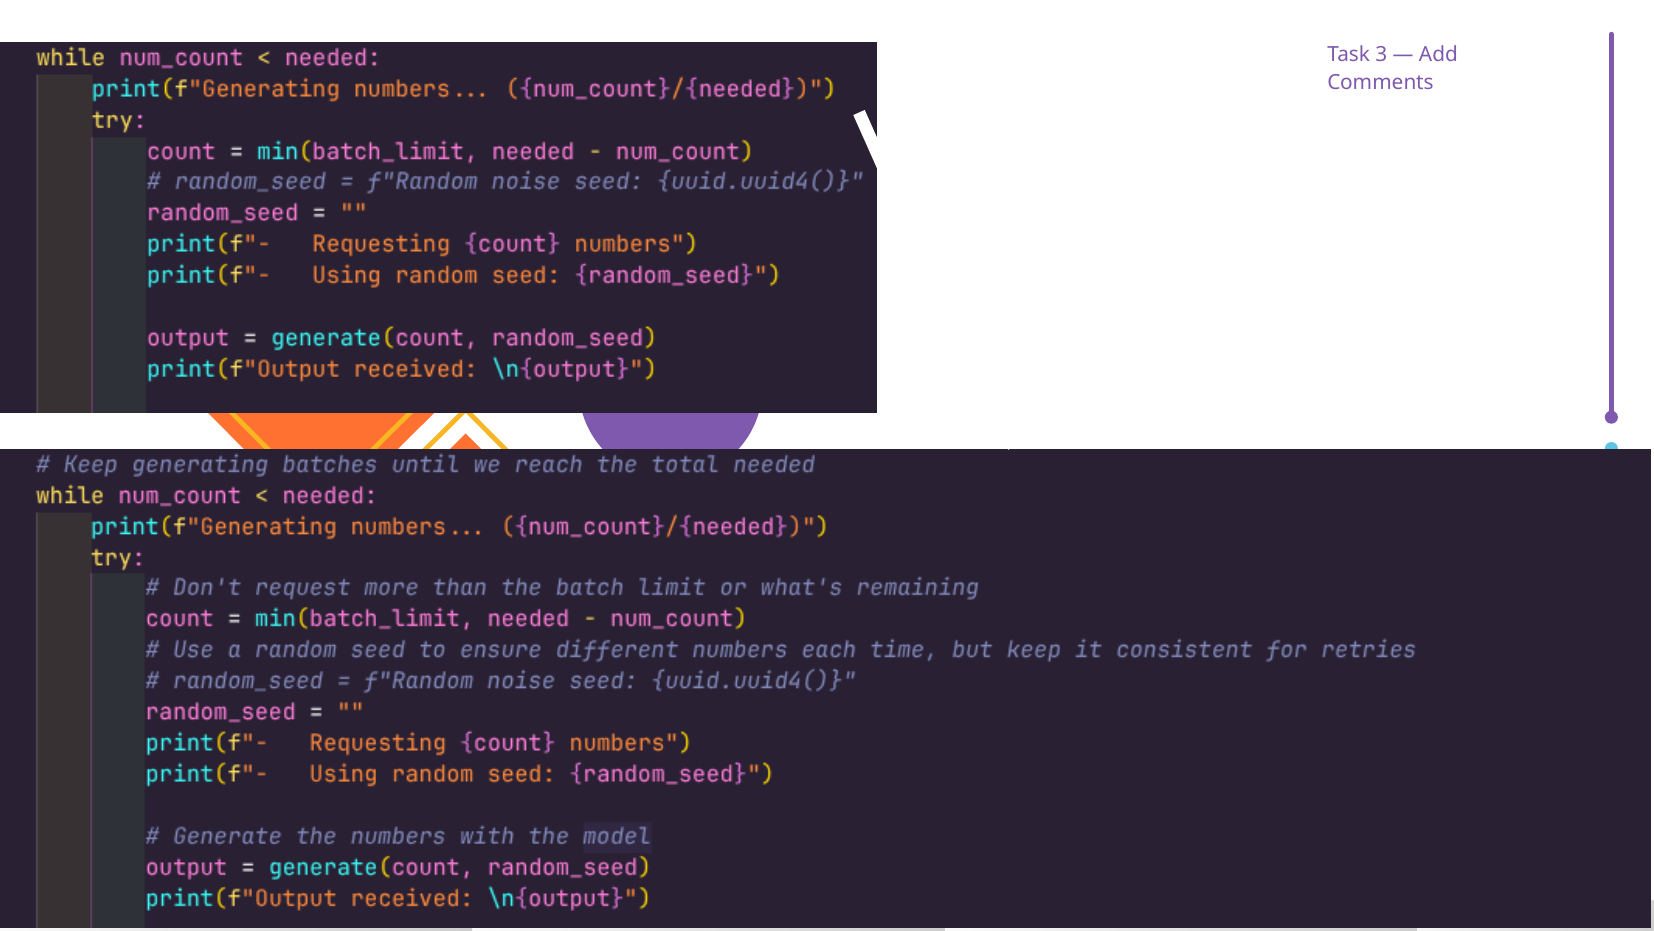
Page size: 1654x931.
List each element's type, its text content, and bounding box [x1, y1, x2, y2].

text_box Task 3 — Add Comments [1312, 31, 1585, 76]
picture [0, 42, 877, 413]
picture [0, 449, 1651, 928]
text_box [582, 413, 759, 449]
